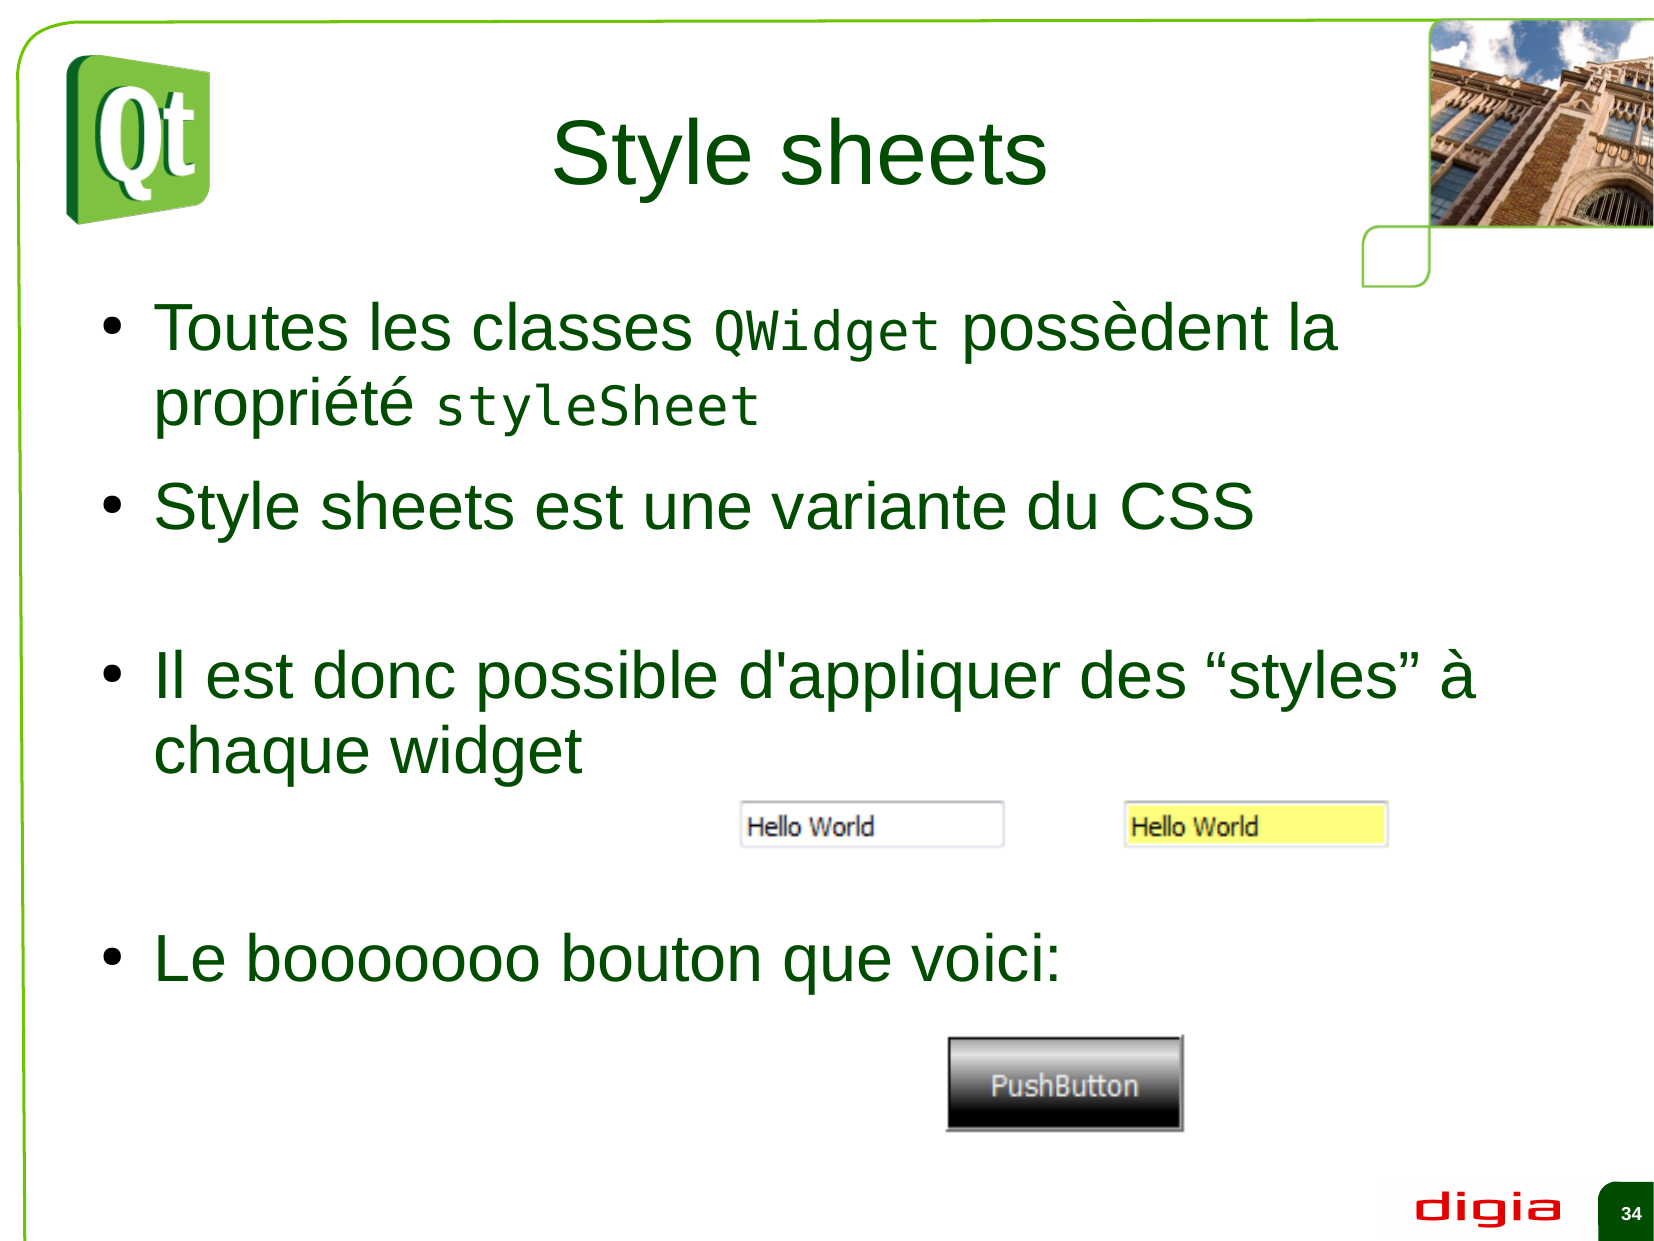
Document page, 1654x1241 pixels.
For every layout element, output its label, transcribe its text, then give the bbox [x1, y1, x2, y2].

title Style sheets [263, 49, 1338, 257]
picture [1338, 7, 1654, 308]
picture [1122, 799, 1392, 851]
picture [66, 55, 210, 225]
list Toutes les classes QWidget possèdent la propriété styleSheet Style sheets est une variante du CSS Il est donc possible d'appliquer des “styles” à chaque widget Le booooooo bouton que voici: [82, 290, 1571, 1094]
picture [1380, 1179, 1596, 1241]
picture [944, 1033, 1187, 1135]
picture [738, 799, 1008, 851]
